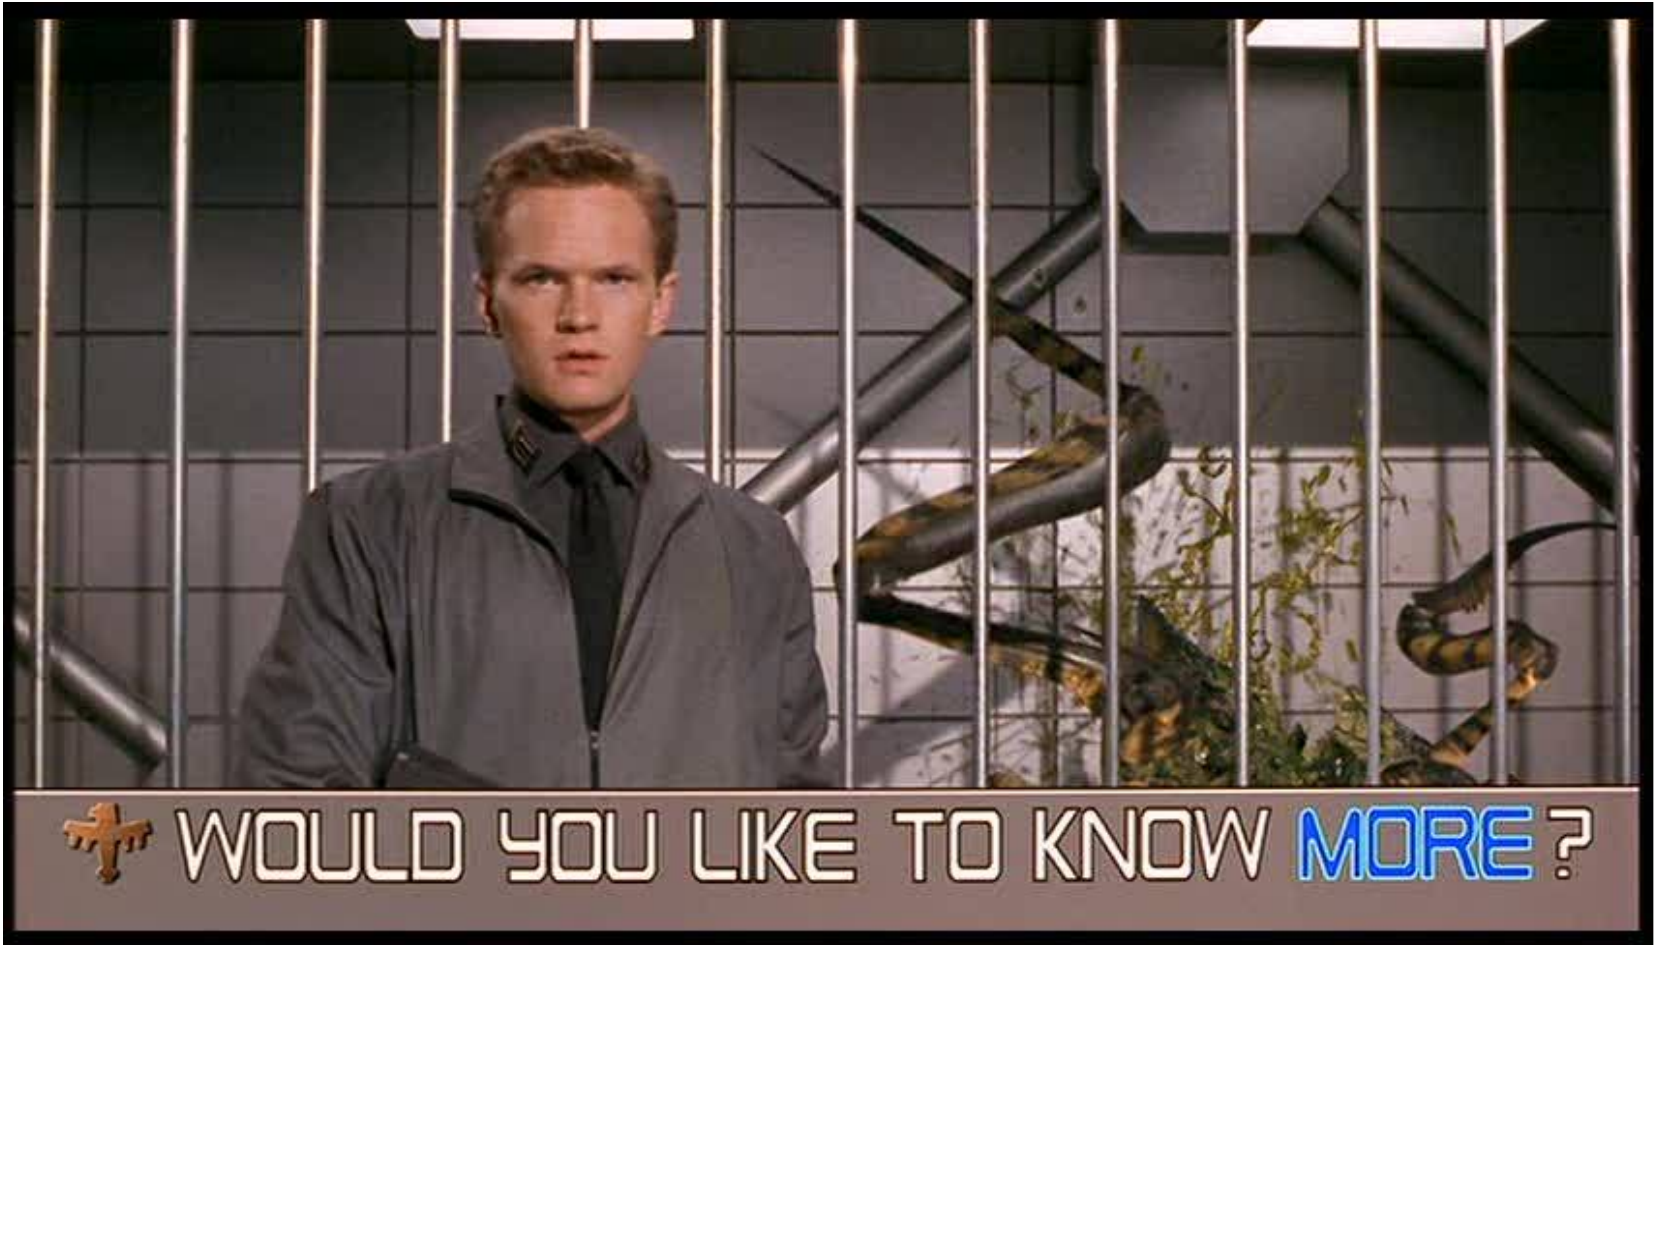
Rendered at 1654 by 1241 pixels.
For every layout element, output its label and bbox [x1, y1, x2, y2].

picture [3, 2, 1654, 946]
